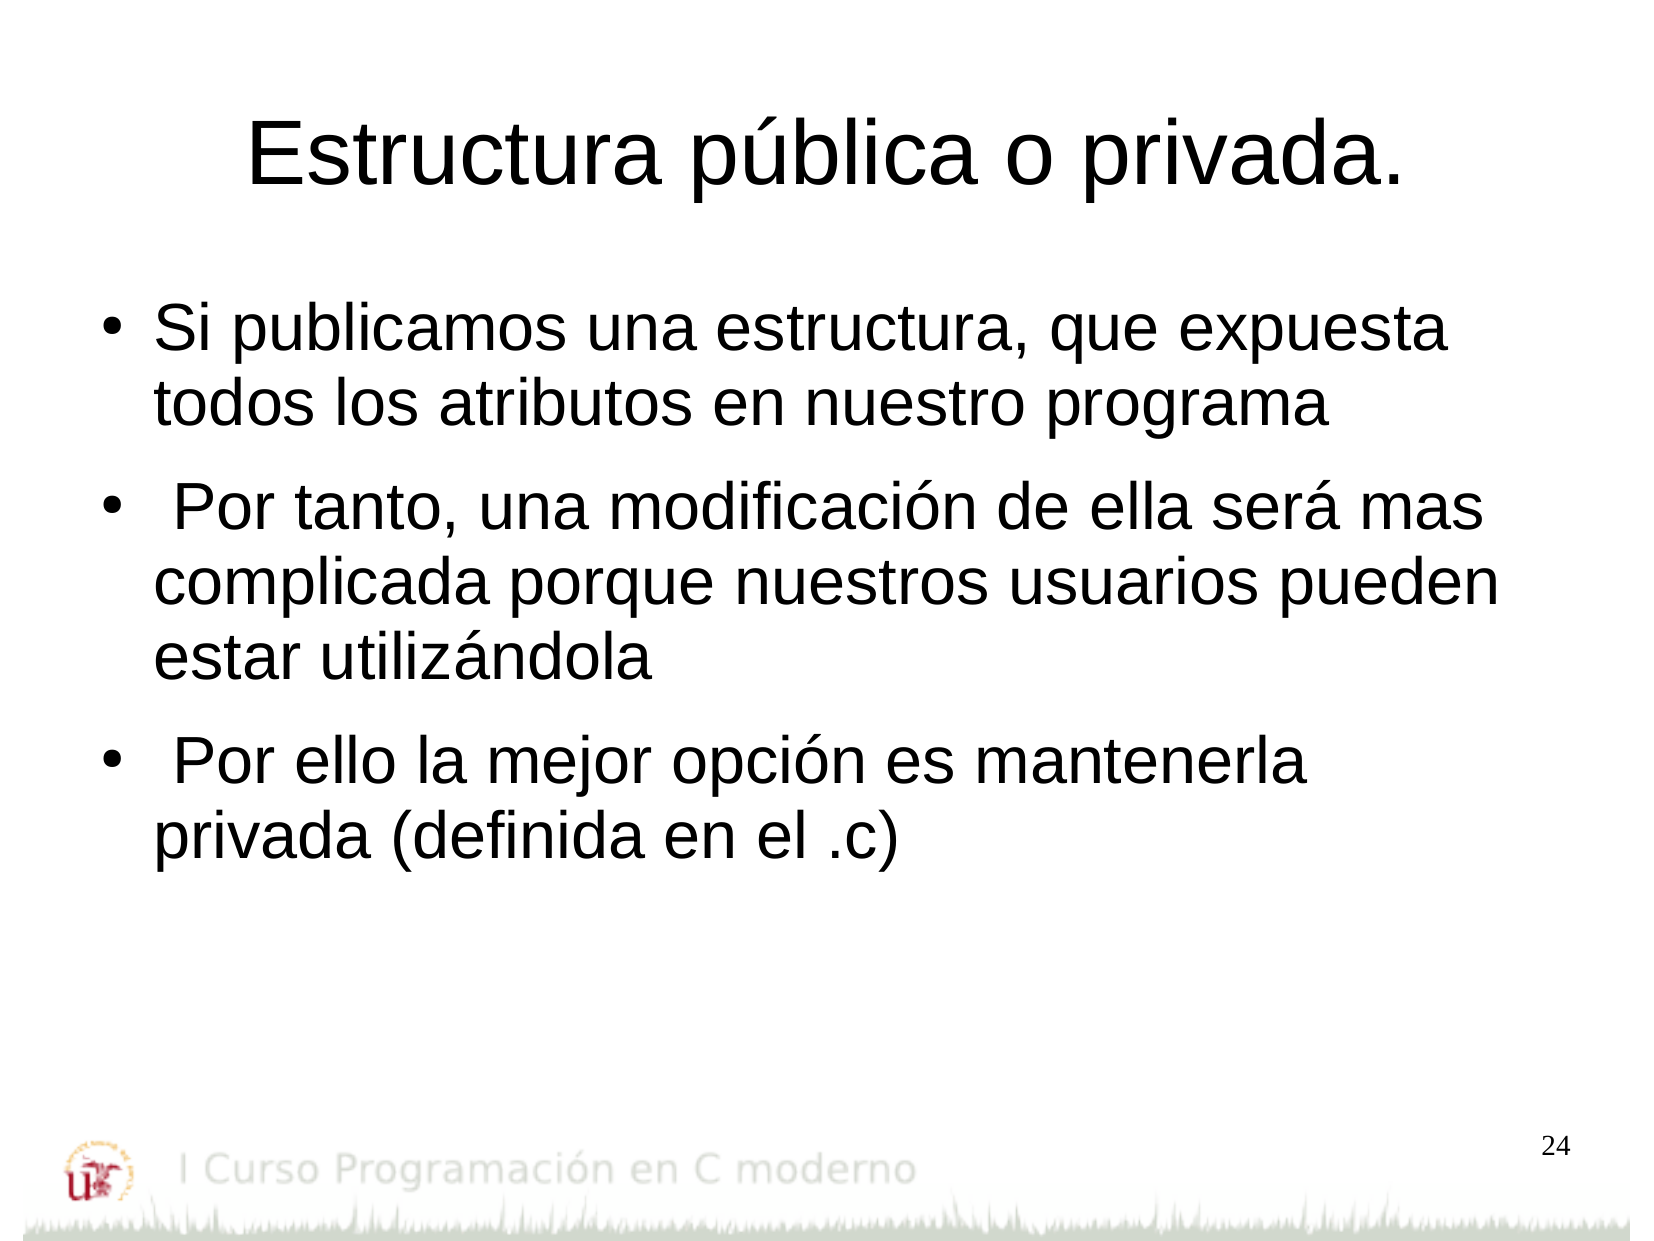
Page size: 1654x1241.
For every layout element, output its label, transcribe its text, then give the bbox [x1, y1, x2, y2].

list Si publicamos una estructura, que expuesta todos los atributos en nuestro programa Por tanto, una modificación de ella será mas complicada porque nuestros usuarios pueden estar utilizándola Por ello la mejor opción es mantenerla privada (definida en el .c) [82, 290, 1538, 1010]
picture [23, 1136, 1630, 1241]
title Estructura pública o privada. [82, 49, 1571, 257]
